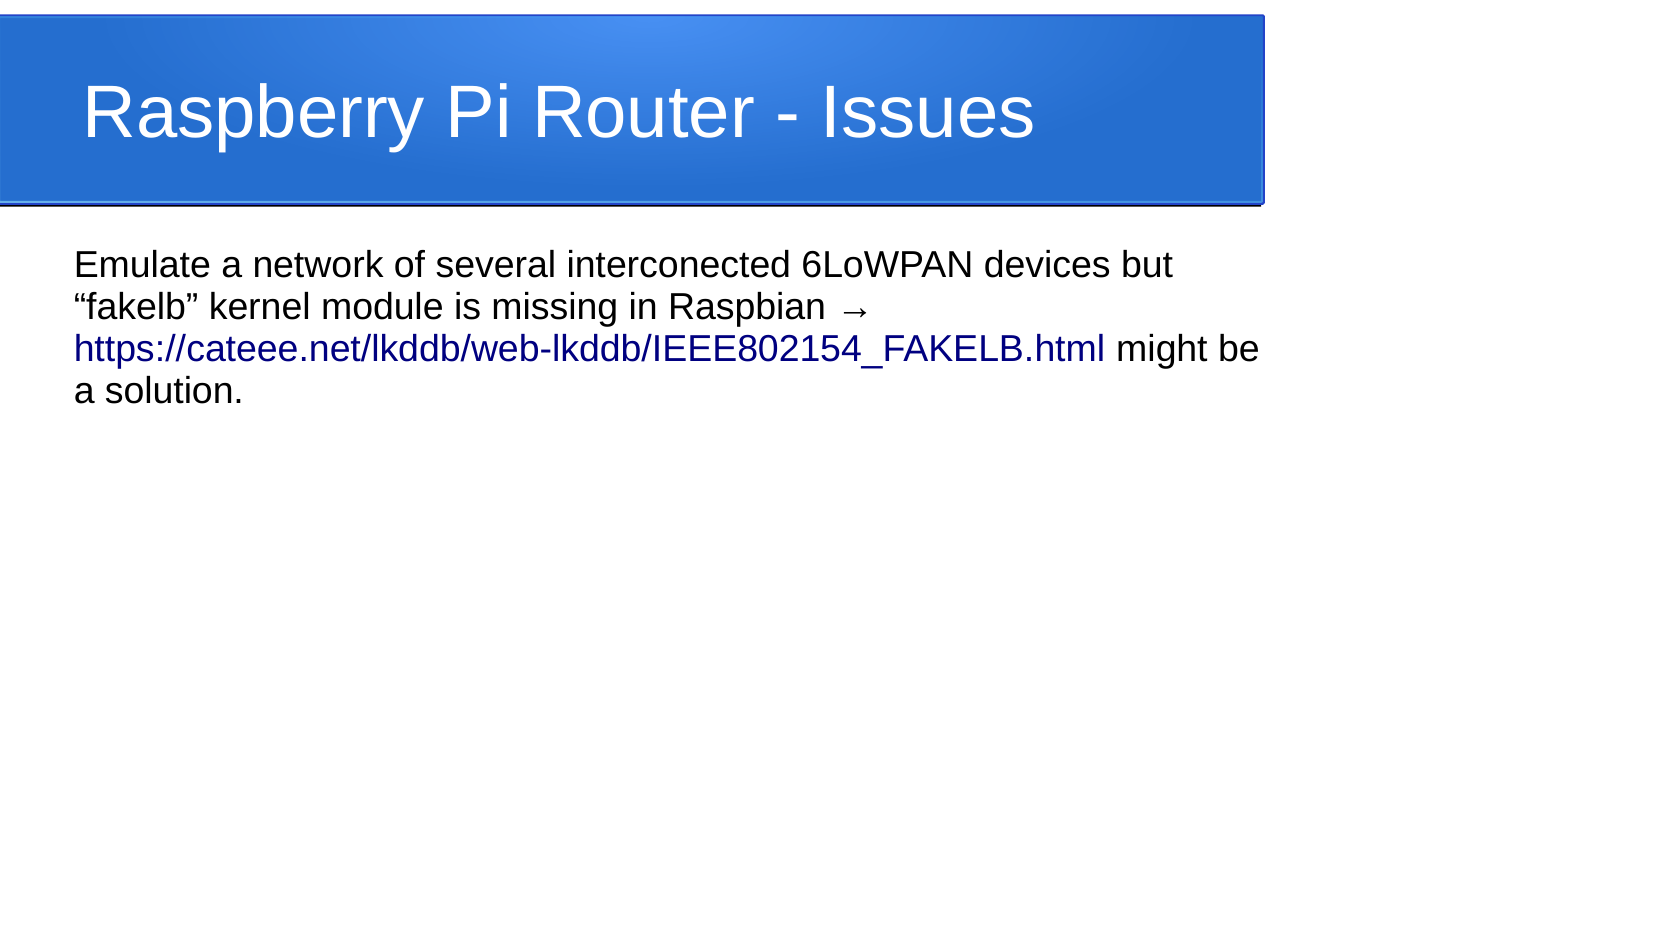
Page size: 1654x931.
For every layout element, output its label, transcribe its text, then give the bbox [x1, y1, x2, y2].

title Raspberry Pi Router - Issues [82, 35, 1235, 189]
text_box Emulate a network of several interconected 6LoWPAN devices but “fakelb” kernel module is missing in Raspbian → https://cateee.net/lkddb/web-lkddb/IEEE802154_FAKELB.html might be a solution. [59, 236, 1288, 402]
